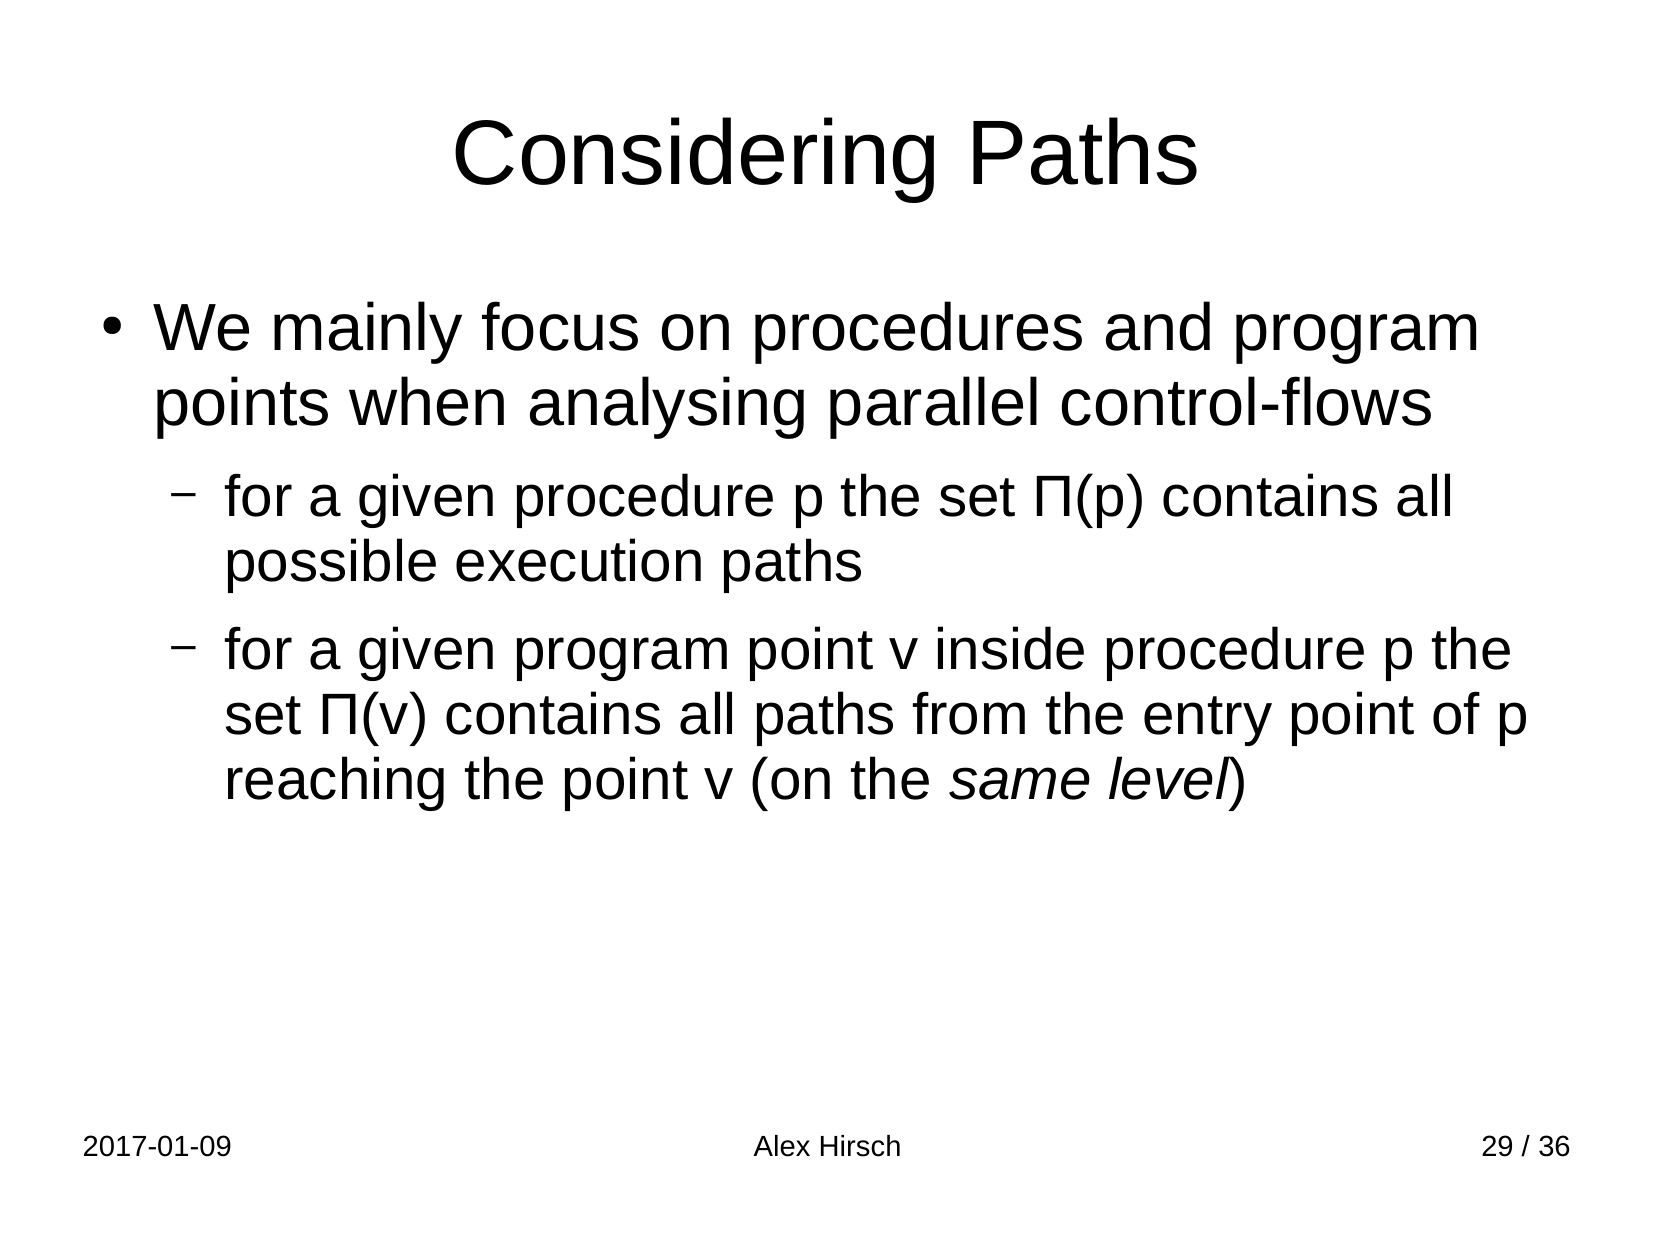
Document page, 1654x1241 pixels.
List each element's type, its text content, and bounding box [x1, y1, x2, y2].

list We mainly focus on procedures and program points when analysing parallel control-flows for a given procedure p the set Π(p) contains all possible execution paths for a given program point v inside procedure p the set Π(v) contains all paths from the entry point of p reaching the point v (on the same level) [82, 290, 1571, 1010]
title Considering Paths [82, 49, 1571, 257]
